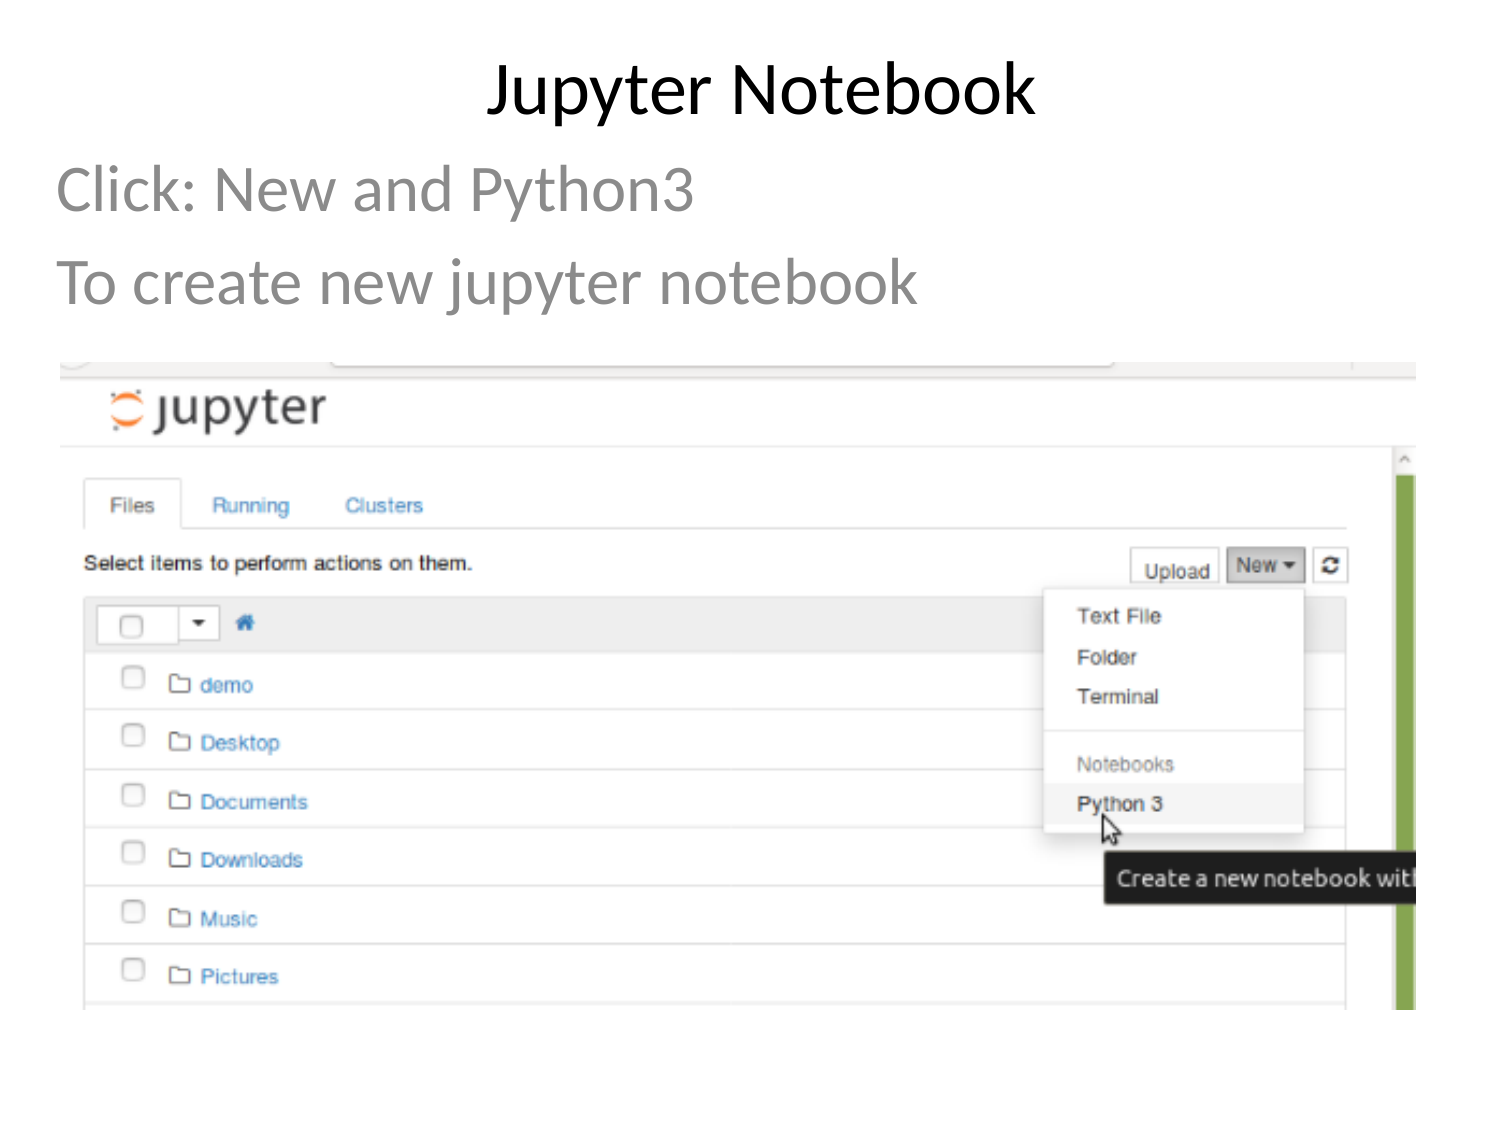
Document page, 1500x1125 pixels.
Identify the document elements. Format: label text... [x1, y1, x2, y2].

title Jupyter Notebook [123, 30, 1399, 137]
picture [60, 362, 1416, 1010]
text_box Click: New and Python3 To create new jupyter notebook [41, 137, 1436, 363]
